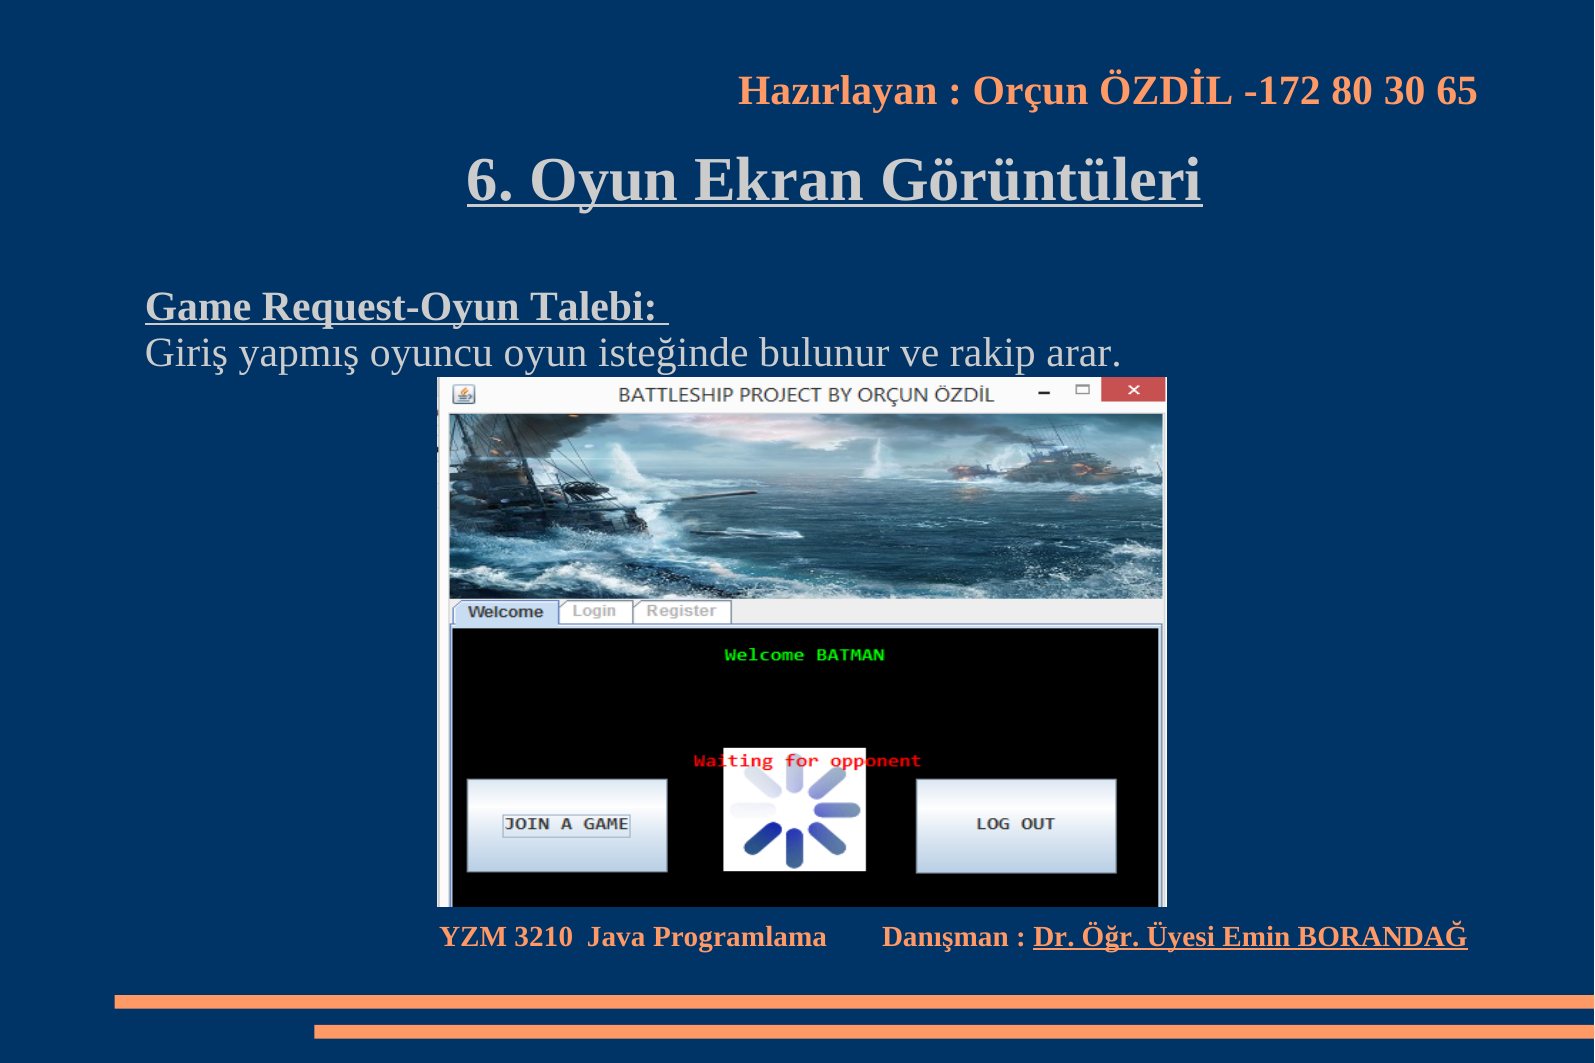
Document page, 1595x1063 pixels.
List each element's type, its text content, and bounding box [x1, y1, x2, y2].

title YZM 3210 Java Programlama Danışman : Dr. Öğr. Üyesi Emin BORANDAĞ [106, 885, 1468, 988]
subtitle 6. Oyun Ekran Görüntüleri Game Request-Oyun Talebi: Giriş yapmış oyuncu oyun isteğinde bulunur ve rakip arar. [129, 141, 1518, 448]
picture [437, 377, 1167, 907]
title Hazırlayan : Orçun ÖZDİL -172 80 30 65 [117, 39, 1479, 142]
